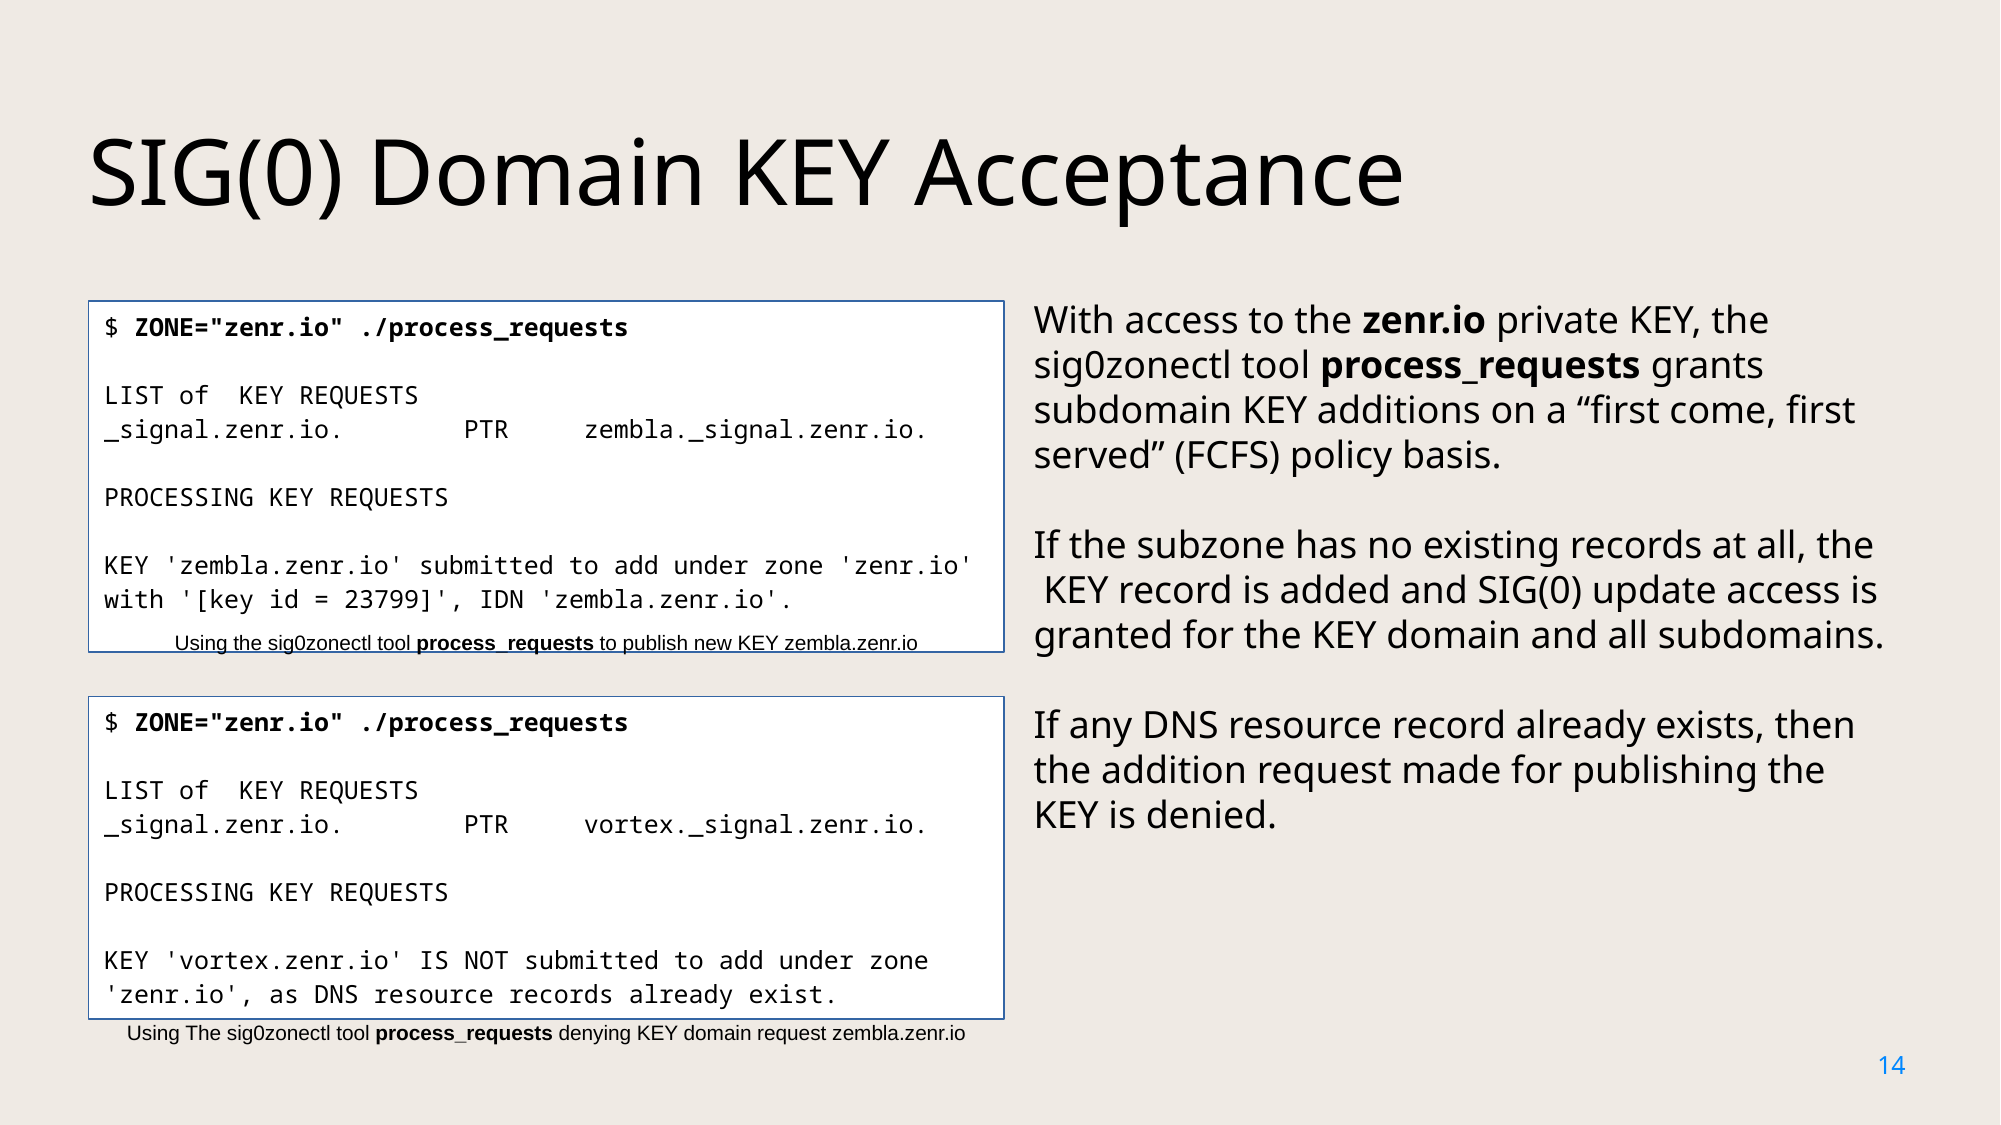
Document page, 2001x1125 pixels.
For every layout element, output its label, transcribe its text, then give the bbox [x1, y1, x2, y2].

text_box $ ZONE="zenr.io" ./process_requests LIST of KEY REQUESTS _signal.zenr.io. PTR vortex._signal.zenr.io. PROCESSING KEY REQUESTS KEY 'vortex.zenr.io' IS NOT submitted to add under zone 'zenr.io', as DNS resource records already exist. [88, 696, 1004, 1013]
text_box $ ZONE="zenr.io" ./process_requests LIST of KEY REQUESTS _signal.zenr.io. PTR zembla._signal.zenr.io. PROCESSING KEY REQUESTS KEY 'zembla.zenr.io' submitted to add under zone 'zenr.io' with '[key id = 23799]', IDN 'zembla.zenr.io'. [88, 301, 1004, 624]
title SIG(0) Domain KEY Acceptance [88, 59, 1863, 278]
list With access to the zenr.io private KEY, the sig0zonectl tool process_requests grants subdomain KEY additions on a “first come, first served” (FCFS) policy basis. If the subzone has no existing records at all, the KEY record is added and SIG(0) update access is granted for the KEY domain and all subdomains. If any DNS resource record already exists, then the addition request made for publishing the KEY is denied. [1033, 295, 1892, 1002]
slide_number <number> [1862, 1042, 1957, 1103]
text_box Using The sig0zonectl tool process_requests denying KEY domain request zembla.zenr.io [88, 1013, 1004, 1053]
text_box Using the sig0zonectl tool process_requests to publish new KEY zembla.zenr.io [88, 624, 1004, 663]
